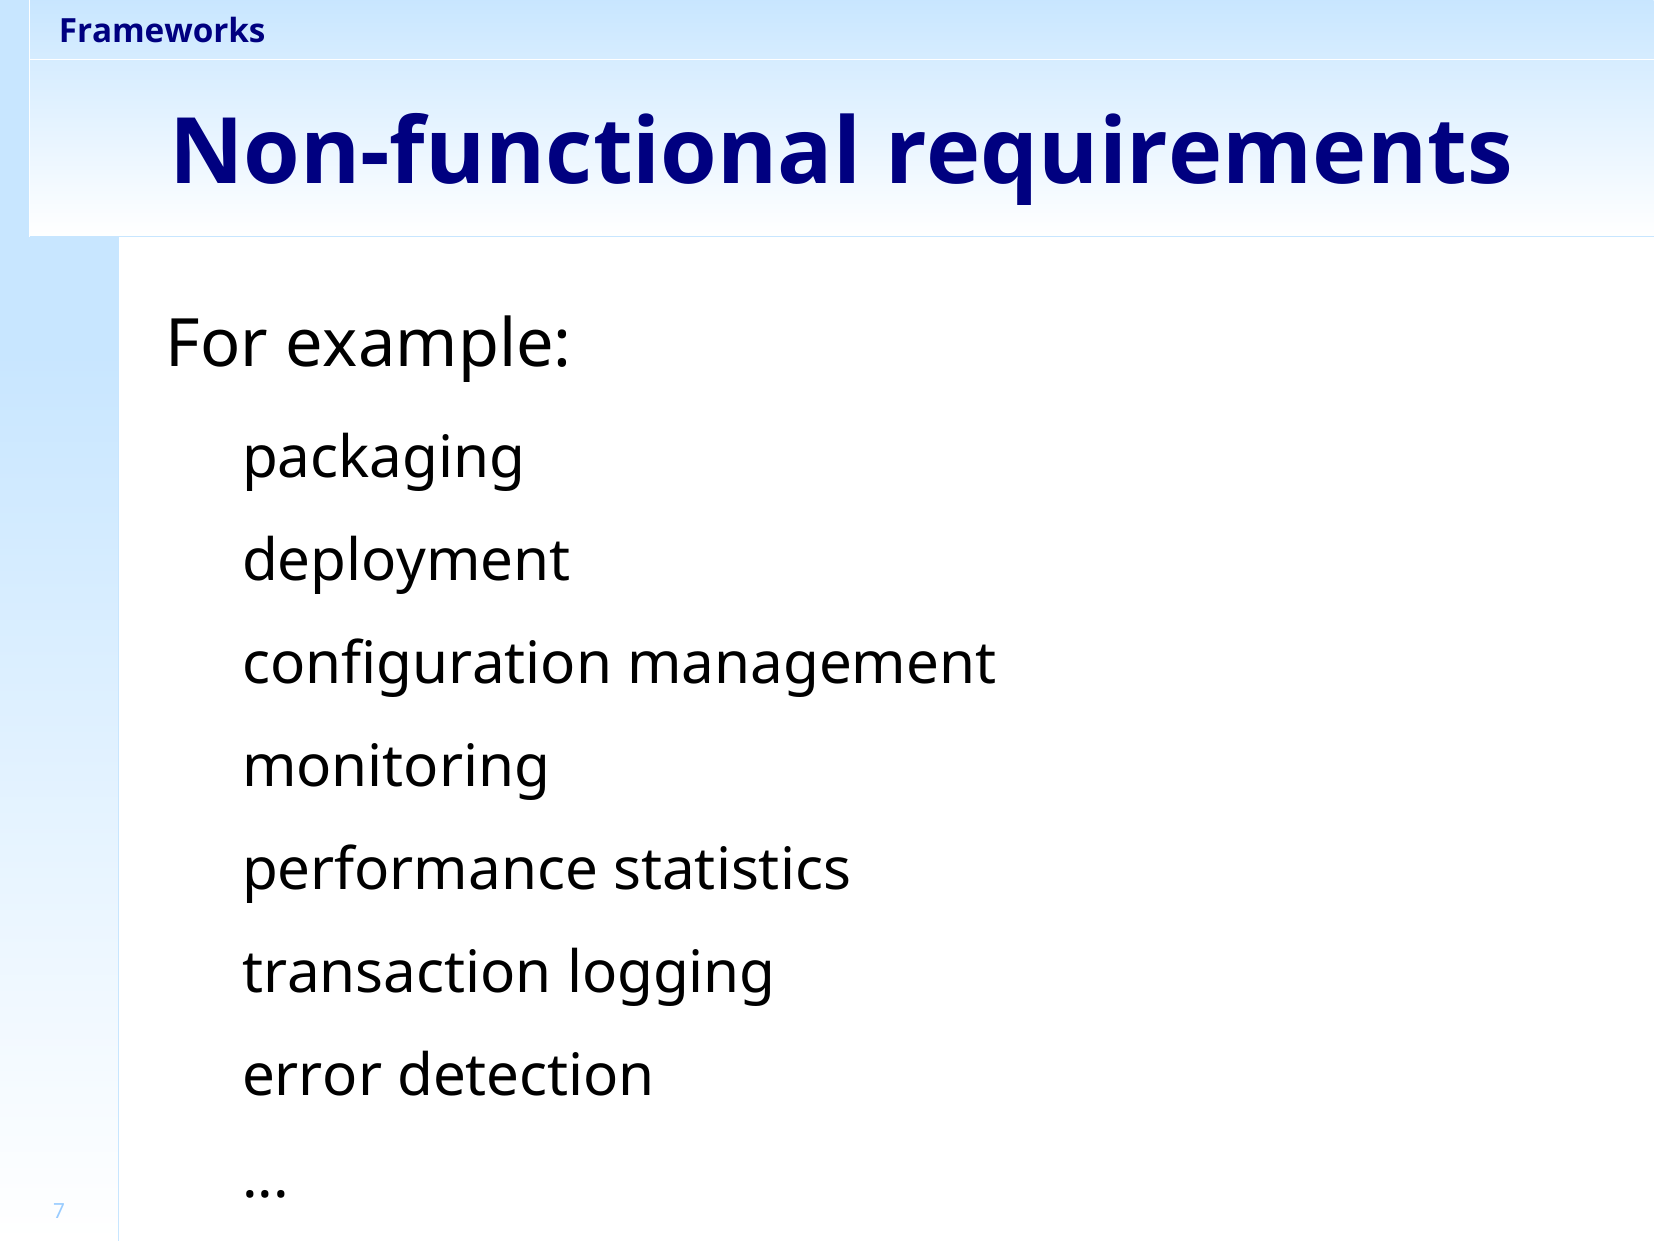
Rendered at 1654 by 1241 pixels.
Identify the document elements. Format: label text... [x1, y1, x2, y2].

list For example: packaging deployment configuration management monitoring performance statistics transaction logging error detection ... [147, 295, 1625, 1182]
title Frameworks [59, 0, 355, 60]
title Non-functional requirements [29, 59, 1654, 237]
